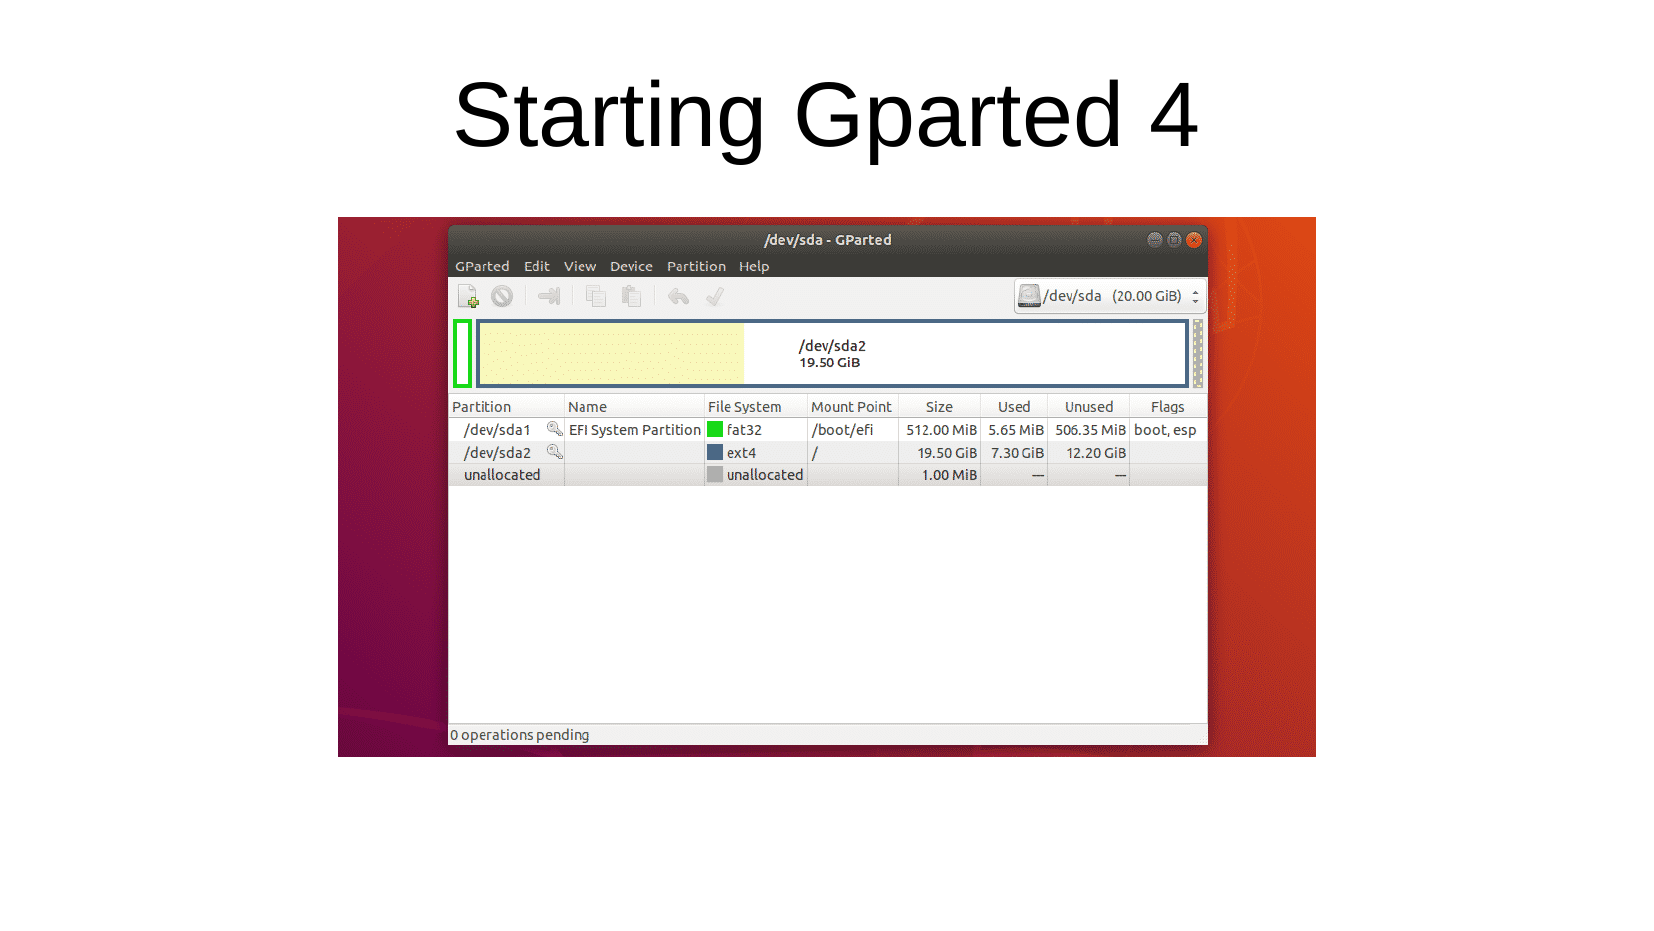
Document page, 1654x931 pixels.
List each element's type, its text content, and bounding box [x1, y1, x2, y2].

title Starting Gparted 4 [82, 37, 1571, 193]
picture [338, 217, 1316, 758]
